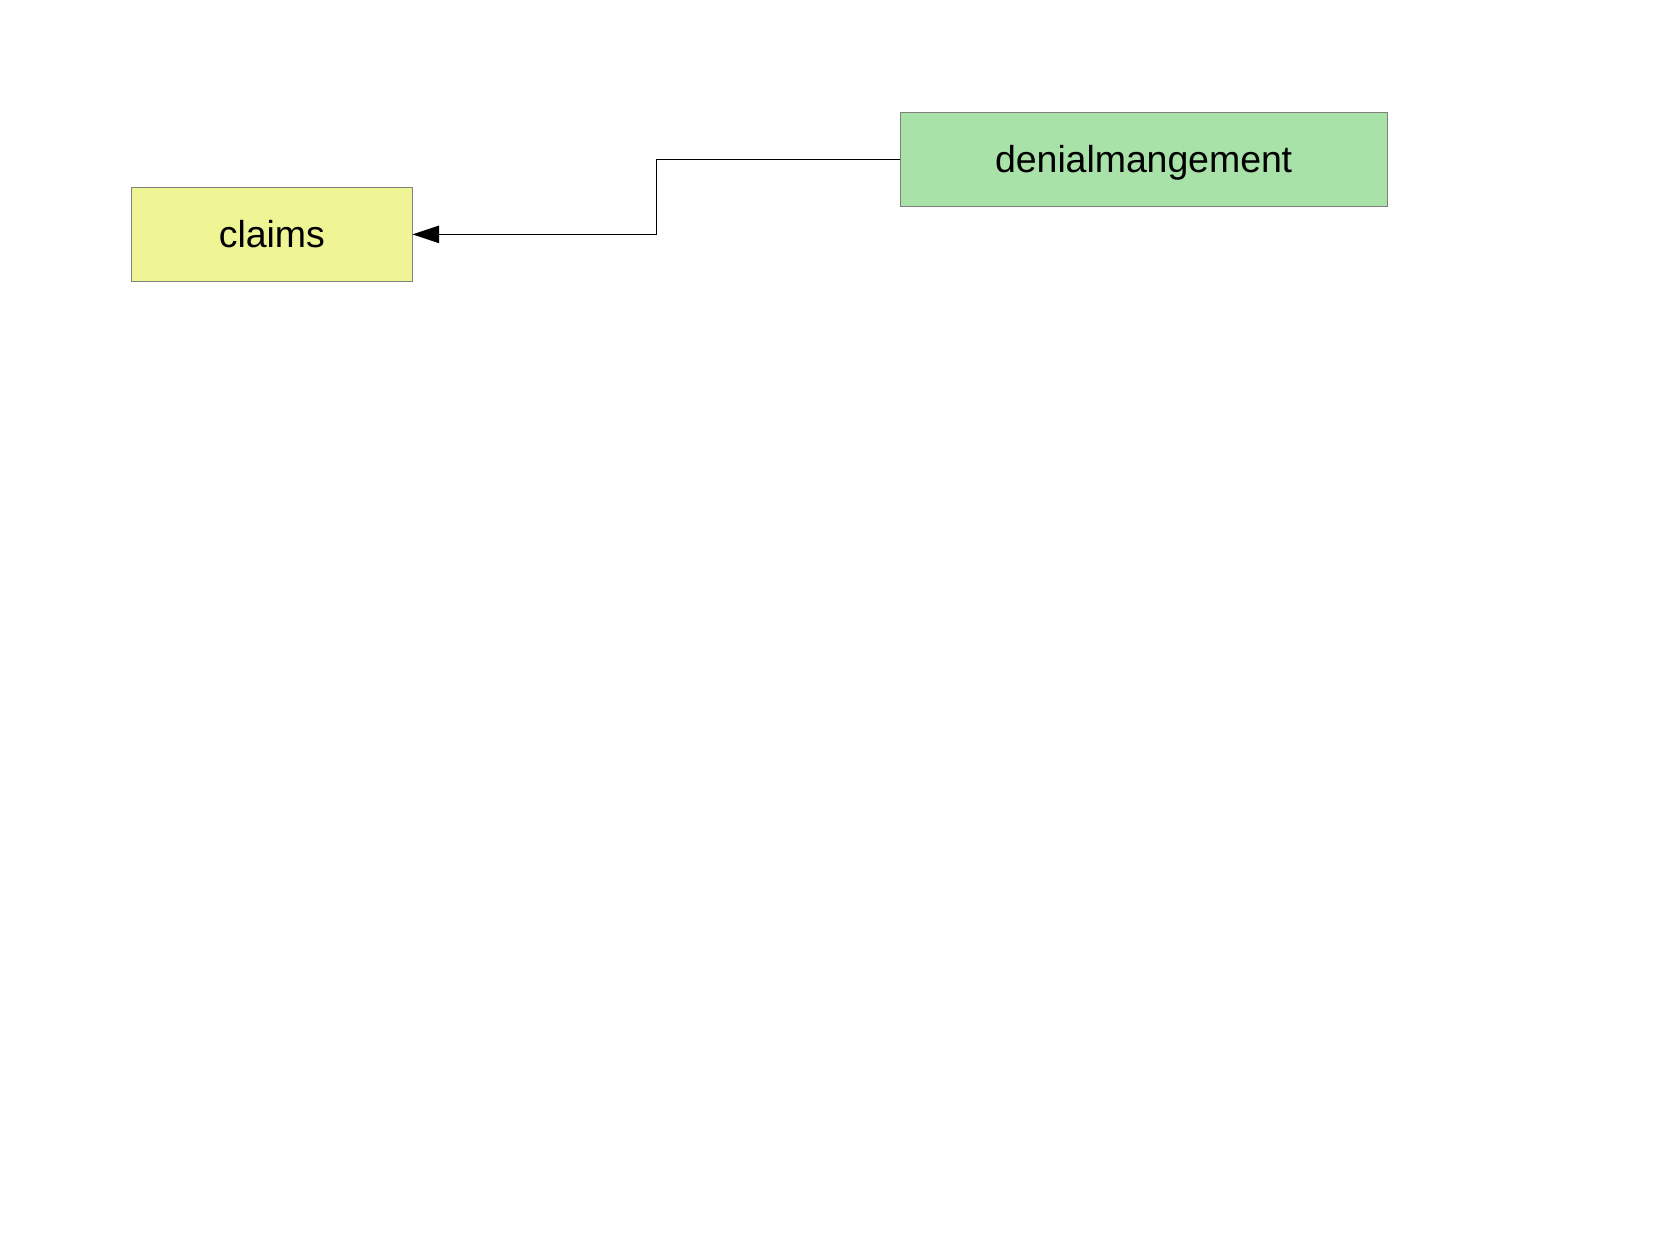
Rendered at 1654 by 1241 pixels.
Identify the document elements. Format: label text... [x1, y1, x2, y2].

text_box denialmangement [900, 112, 1388, 207]
text_box claims [131, 187, 413, 282]
